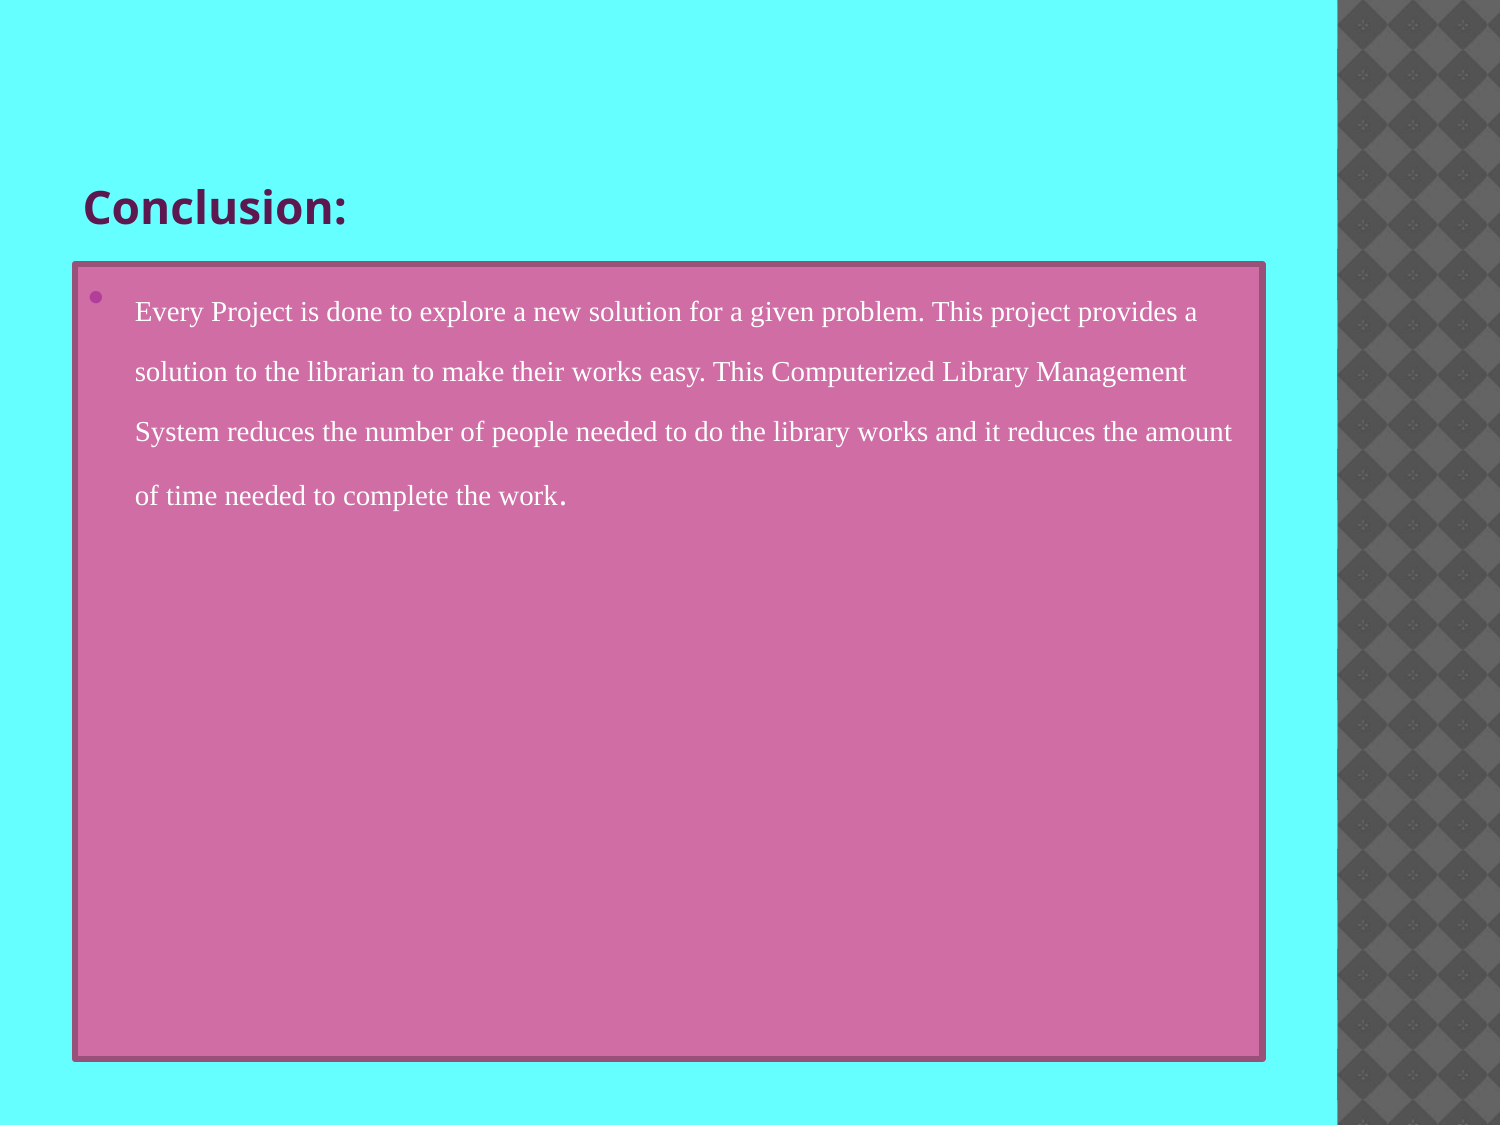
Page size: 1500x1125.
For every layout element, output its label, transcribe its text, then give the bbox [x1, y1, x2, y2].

list Every Project is done to explore a new solution for a given problem. This project provides a solution to the librarian to make their works easy. This Computerized Library Management System reduces the number of people needed to do the library works and it reduces the amount of time needed to complete the work. [75, 264, 1263, 1059]
title Conclusion: [75, 52, 1263, 240]
picture [1337, 0, 1500, 1125]
